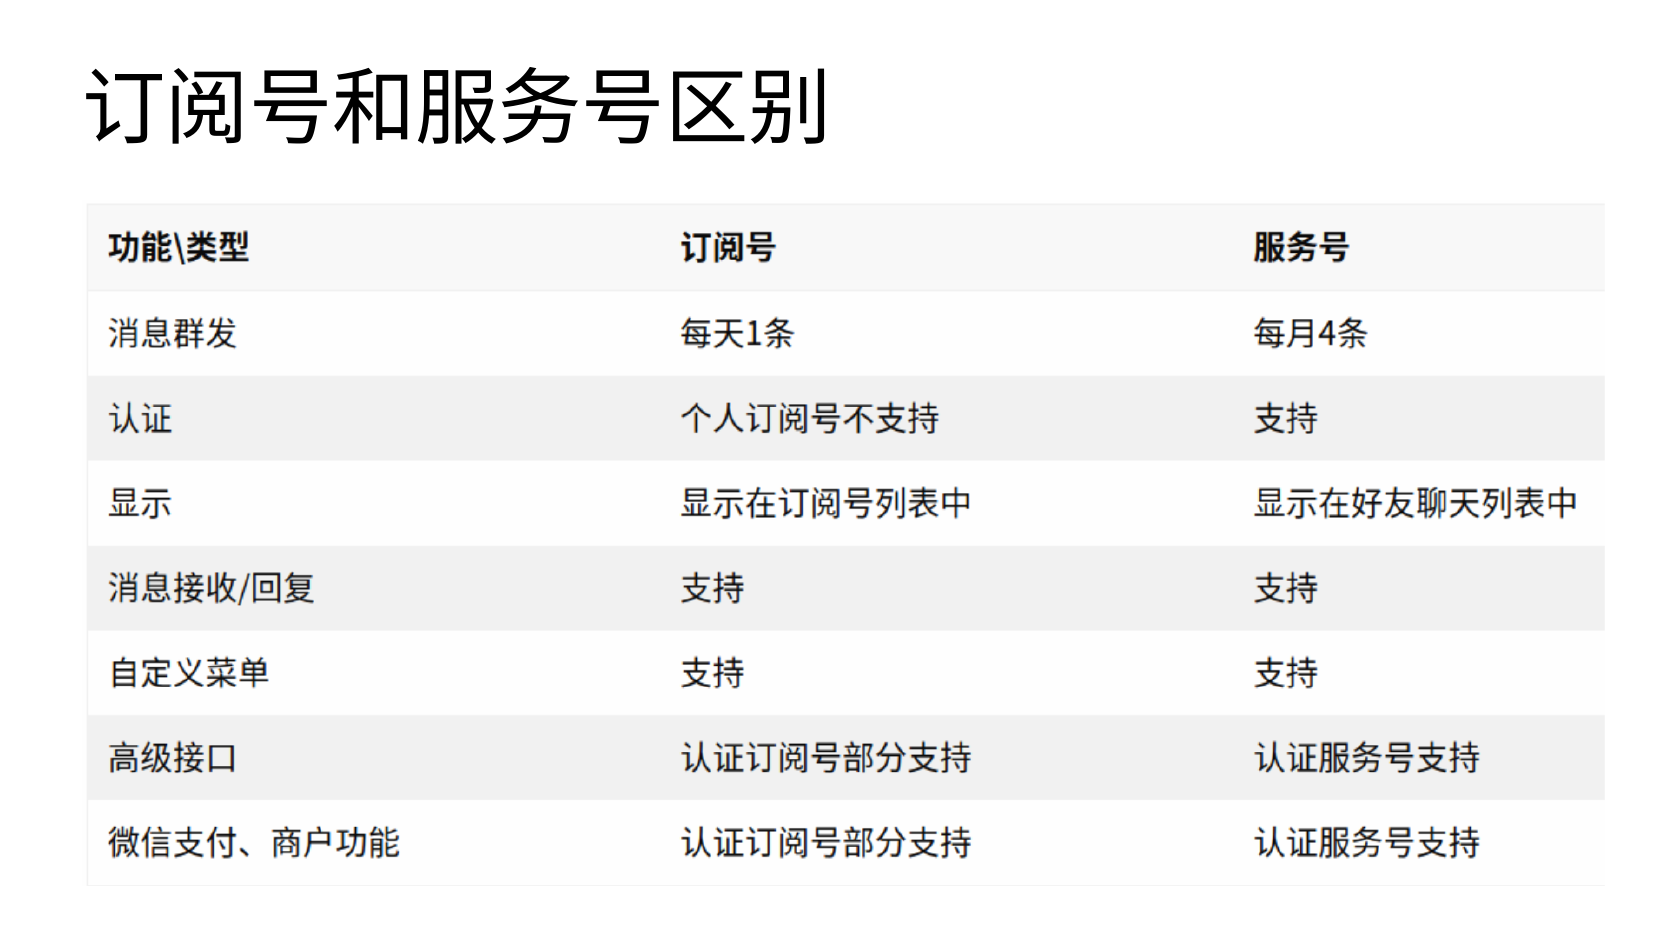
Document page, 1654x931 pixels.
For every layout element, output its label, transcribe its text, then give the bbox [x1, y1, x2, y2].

picture [82, 200, 1610, 886]
title 订阅号和服务号区别 [82, 37, 1571, 166]
